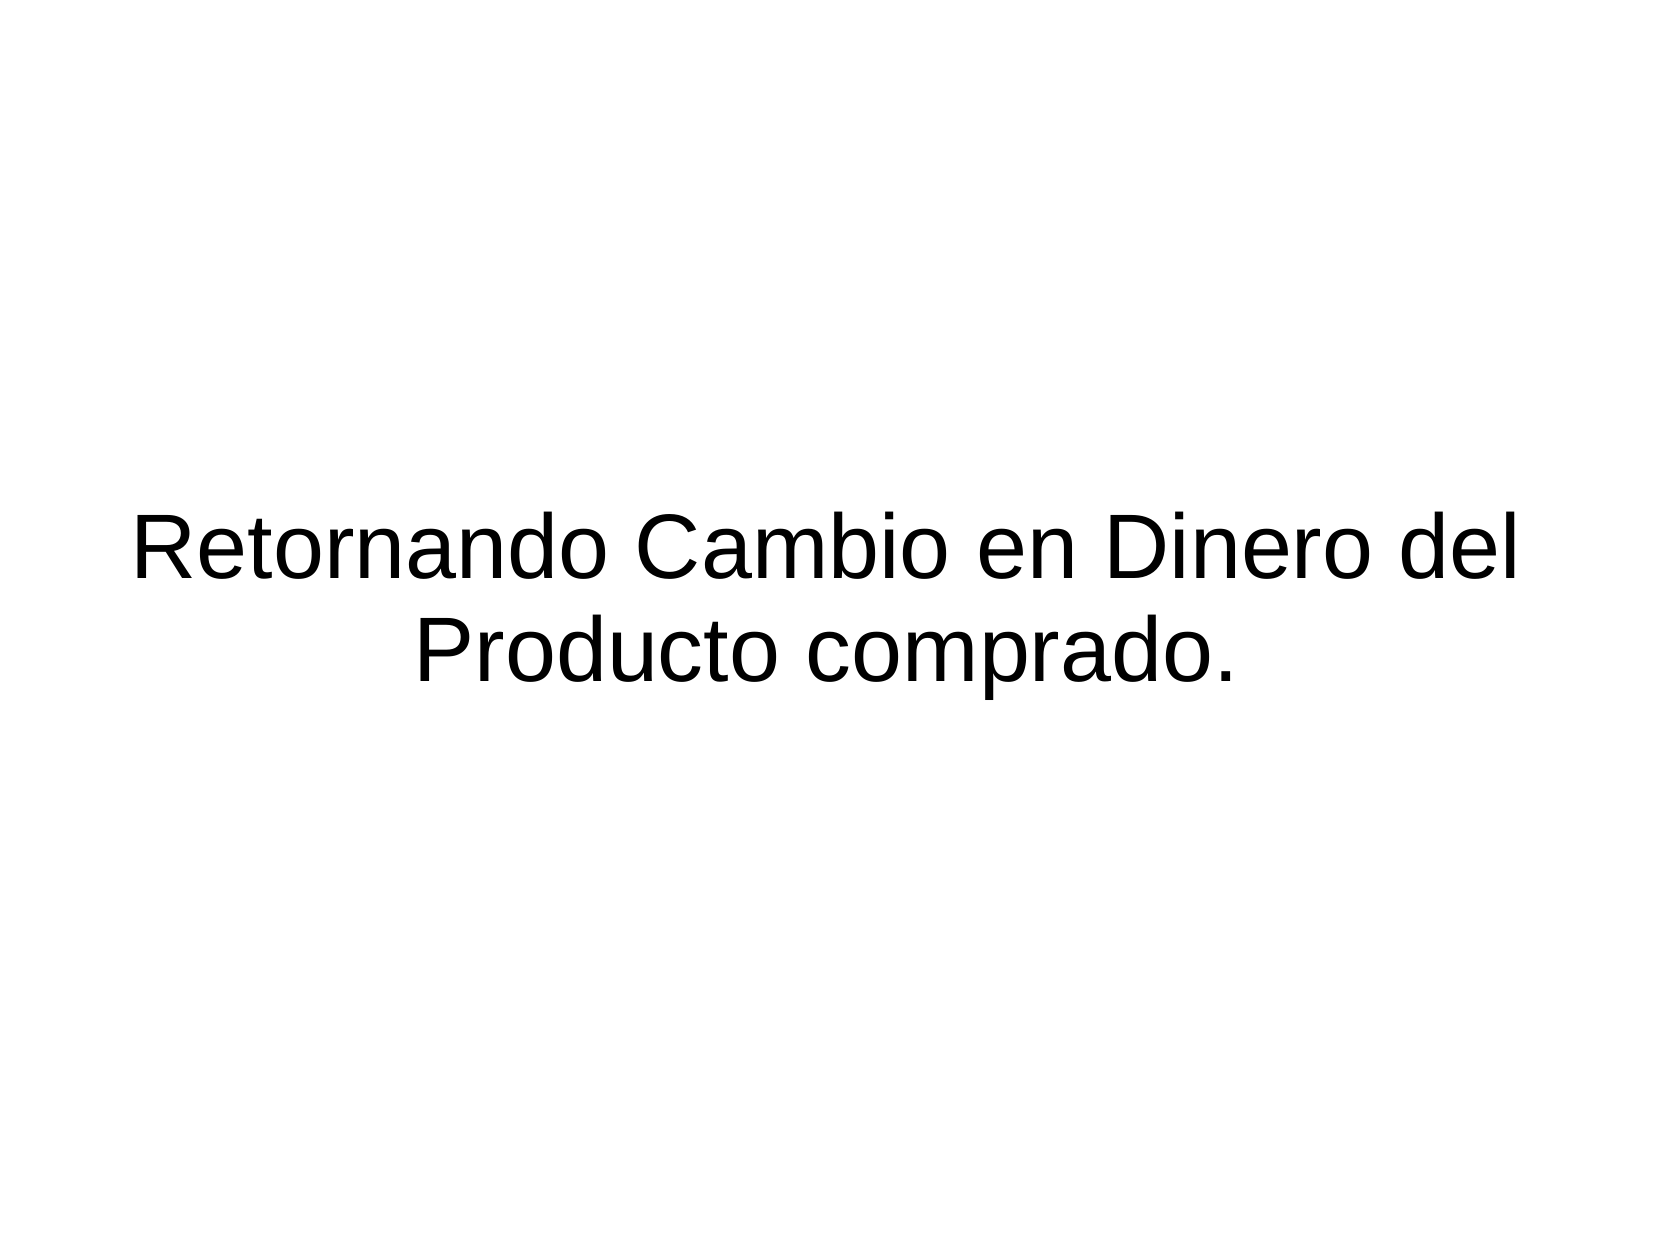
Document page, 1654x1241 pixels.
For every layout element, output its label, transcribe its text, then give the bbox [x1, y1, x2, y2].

title Retornando Cambio en Dinero del Producto comprado. [82, 495, 1571, 703]
